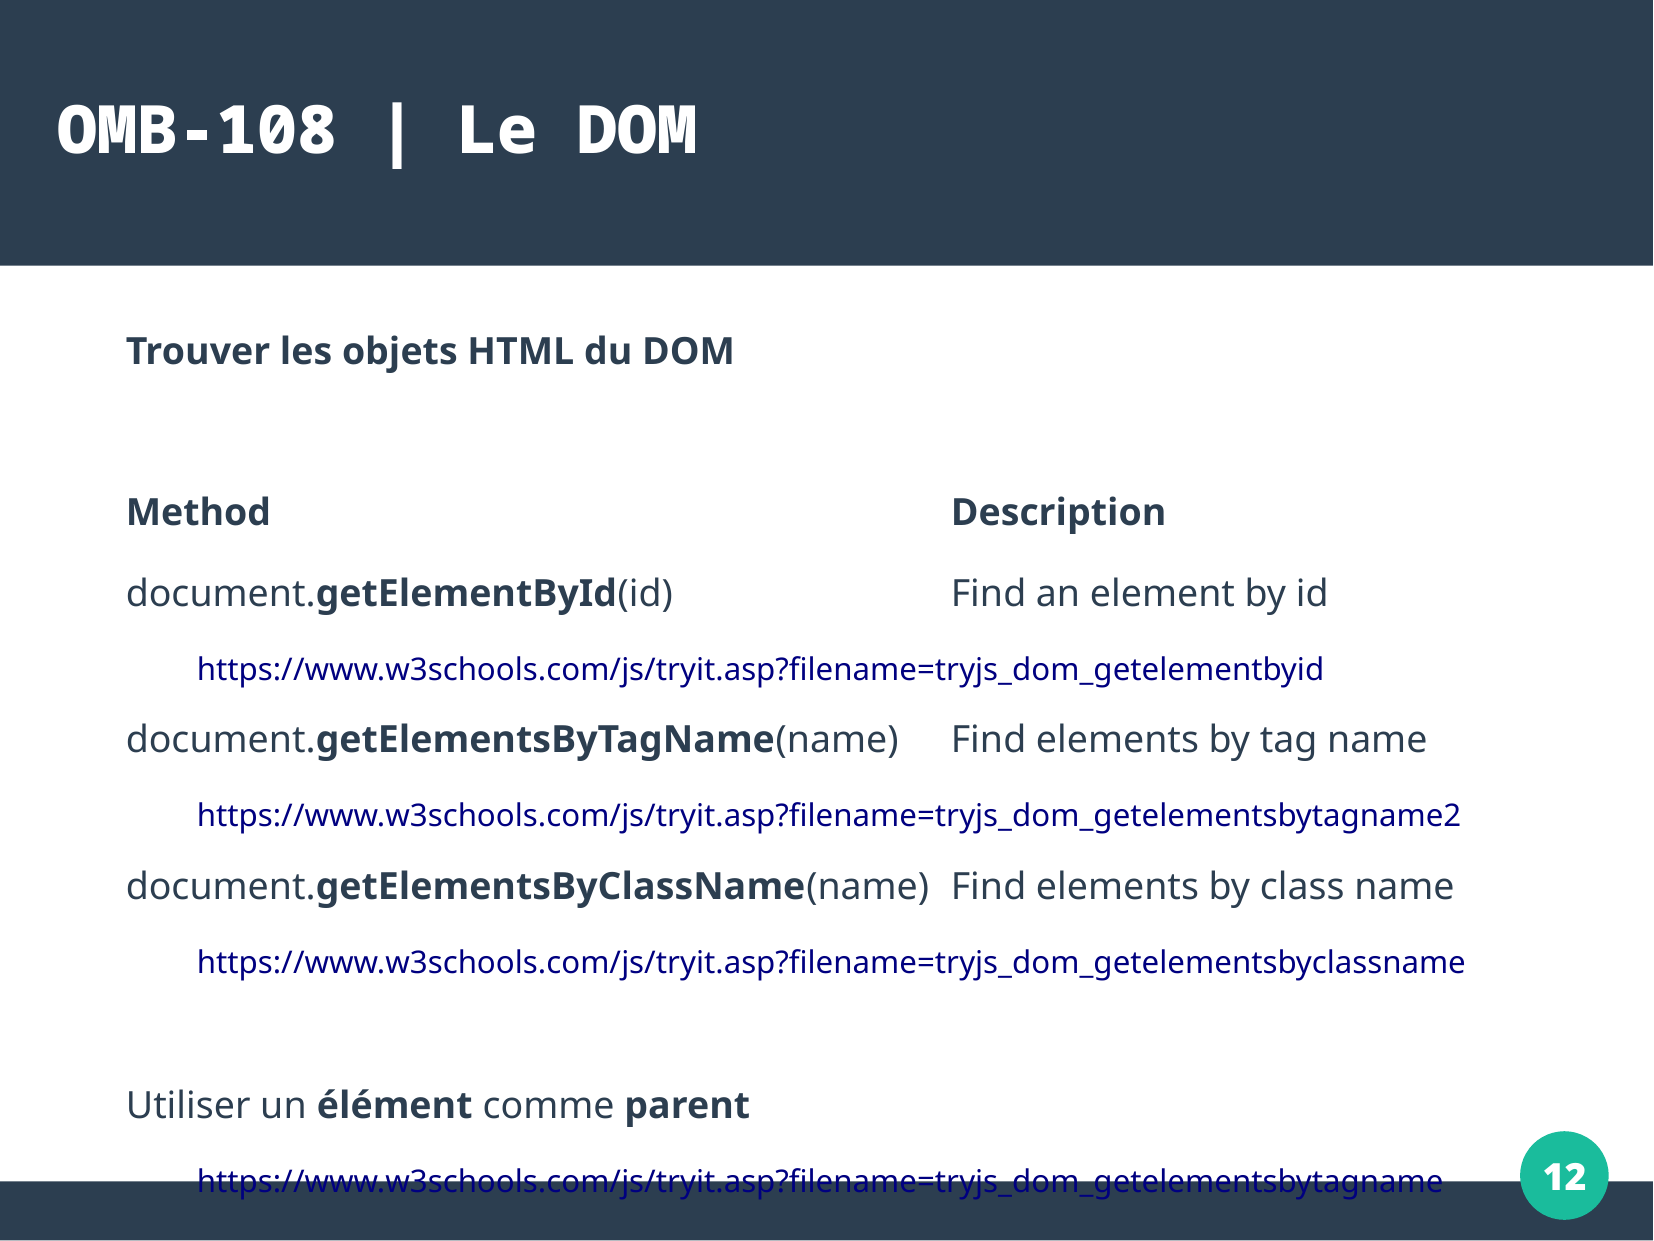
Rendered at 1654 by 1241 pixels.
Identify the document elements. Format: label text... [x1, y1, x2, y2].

list Trouver les objets HTML du DOM Method Description document.getElementById(id) Find an element by id https://www.w3schools.com/js/tryit.asp?filename=tryjs_dom_getelementbyid document.getElementsByTagName(name) Find elements by tag name https://www.w3schools.com/js/tryit.asp?filename=tryjs_dom_getelementsbytagname2 document.getElementsByClassName(name) Find elements by class name https://www.w3schools.com/js/tryit.asp?filename=tryjs_dom_getelementsbyclassname Utiliser un élément comme parent https://www.w3schools.com/js/tryit.asp?filename=tryjs_dom_getelementsbytagname [55, 324, 1591, 1152]
title OMB-108 | Le DOM [57, 49, 1593, 207]
